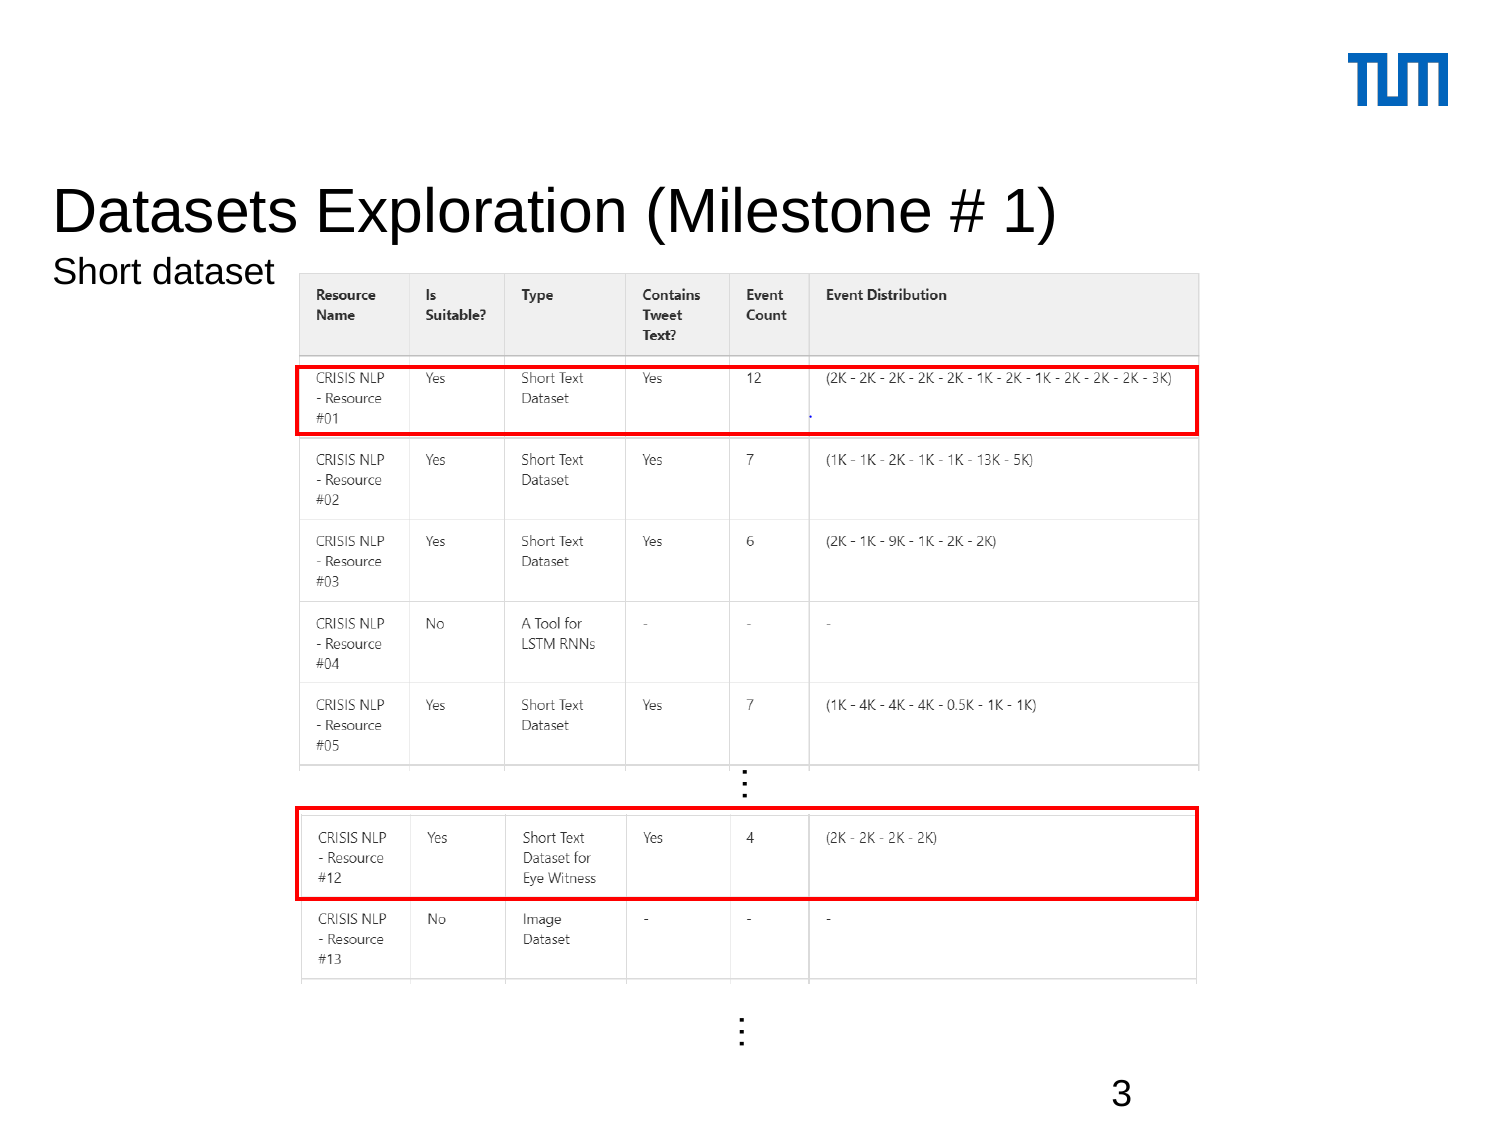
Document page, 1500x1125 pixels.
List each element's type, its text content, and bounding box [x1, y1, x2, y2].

picture [1348, 53, 1448, 106]
text_box … [724, 998, 785, 1052]
picture [296, 901, 1197, 984]
text_box Datasets Exploration (Milestone # 1) Short dataset [52, 165, 1449, 233]
picture [299, 369, 1195, 432]
picture [299, 814, 1195, 897]
text_box <number> [1111, 1061, 1448, 1122]
text_box … [727, 749, 788, 803]
picture [296, 268, 1204, 771]
